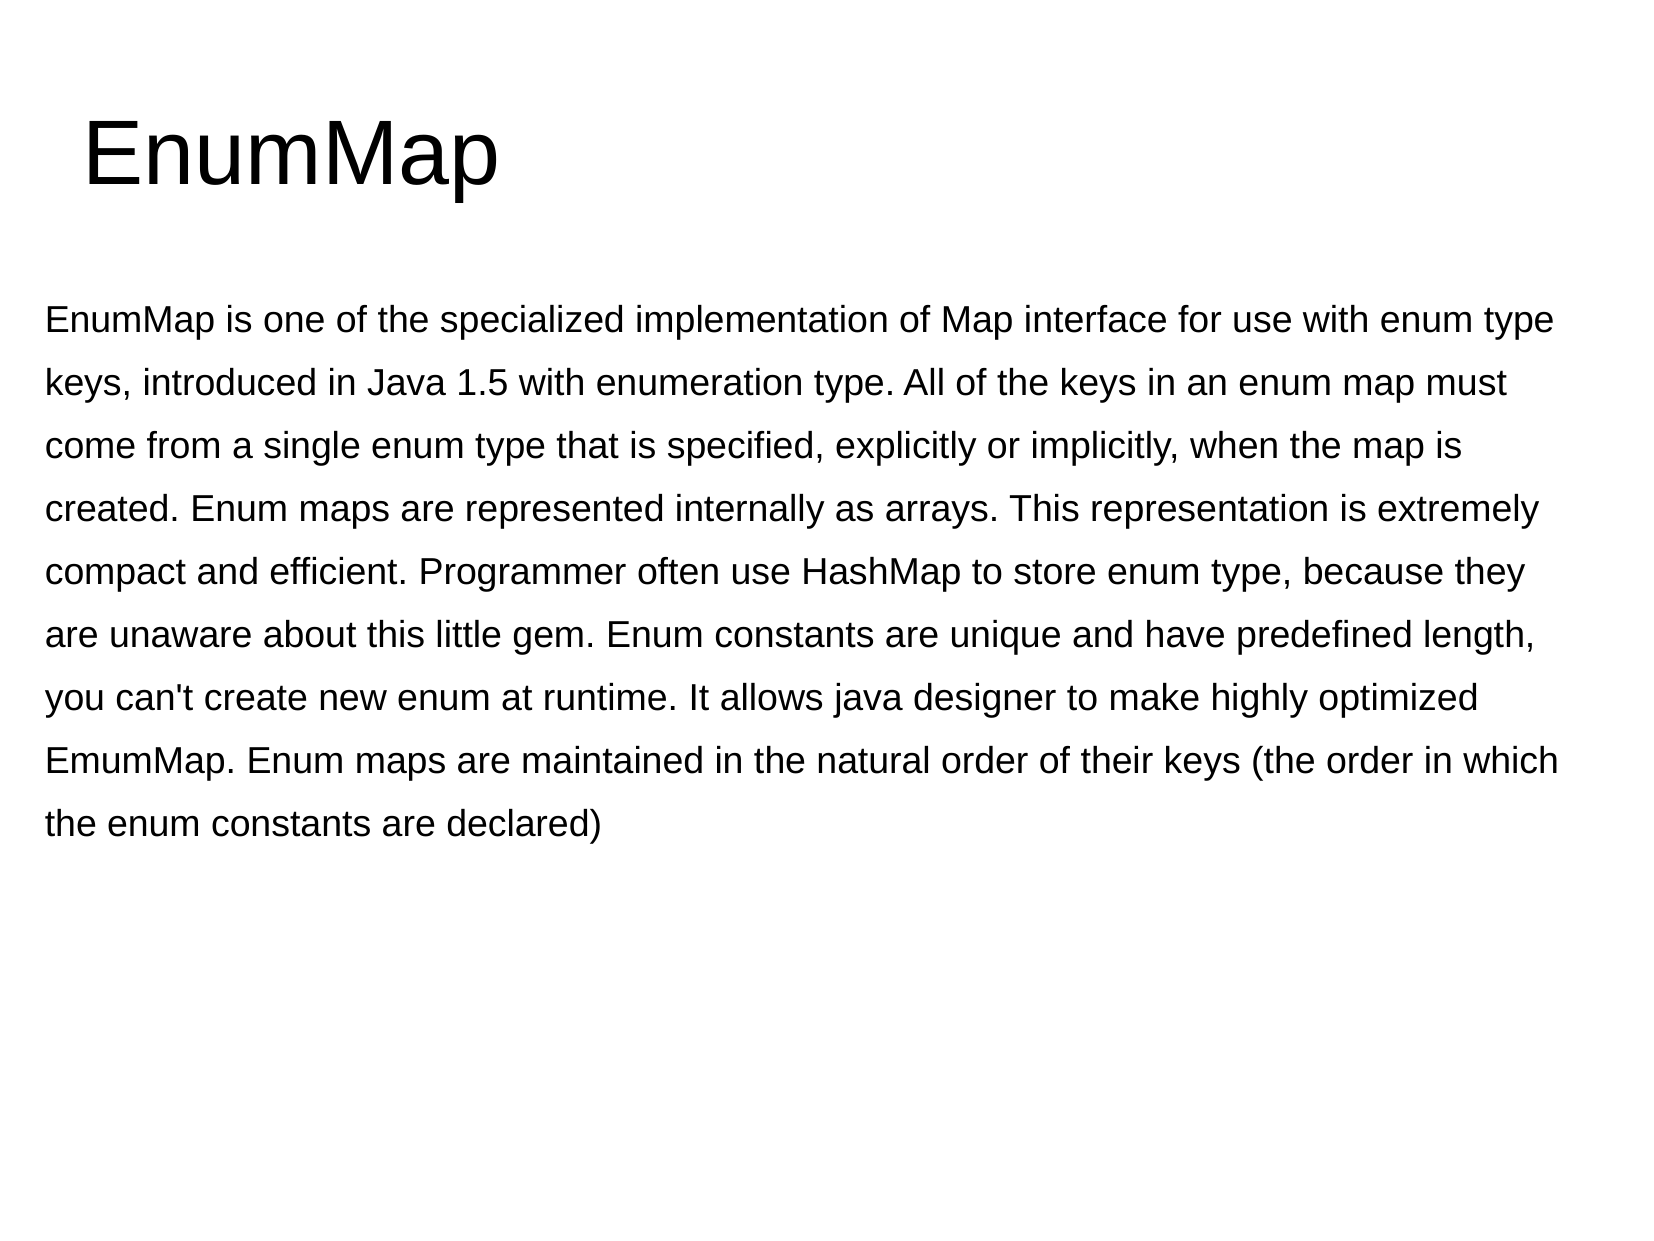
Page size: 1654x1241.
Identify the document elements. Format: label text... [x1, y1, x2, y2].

text_box EnumMap is one of the specialized implementation of Map interface for use with enum type keys, introduced in Java 1.5 with enumeration type. All of the keys in an enum map must come from a single enum type that is specified, explicitly or implicitly, when the map is created. Enum maps are represented internally as arrays. This representation is extremely compact and efficient. Programmer often use HashMap to store enum type, because they are unaware about this little gem. Enum constants are unique and have predefined length, you can't create new enum at runtime. It allows java designer to make highly optimized EmumMap. Enum maps are maintained in the natural order of their keys (the order in which the enum constants are declared) [30, 270, 1606, 1006]
title EnumMap [82, 49, 1571, 257]
